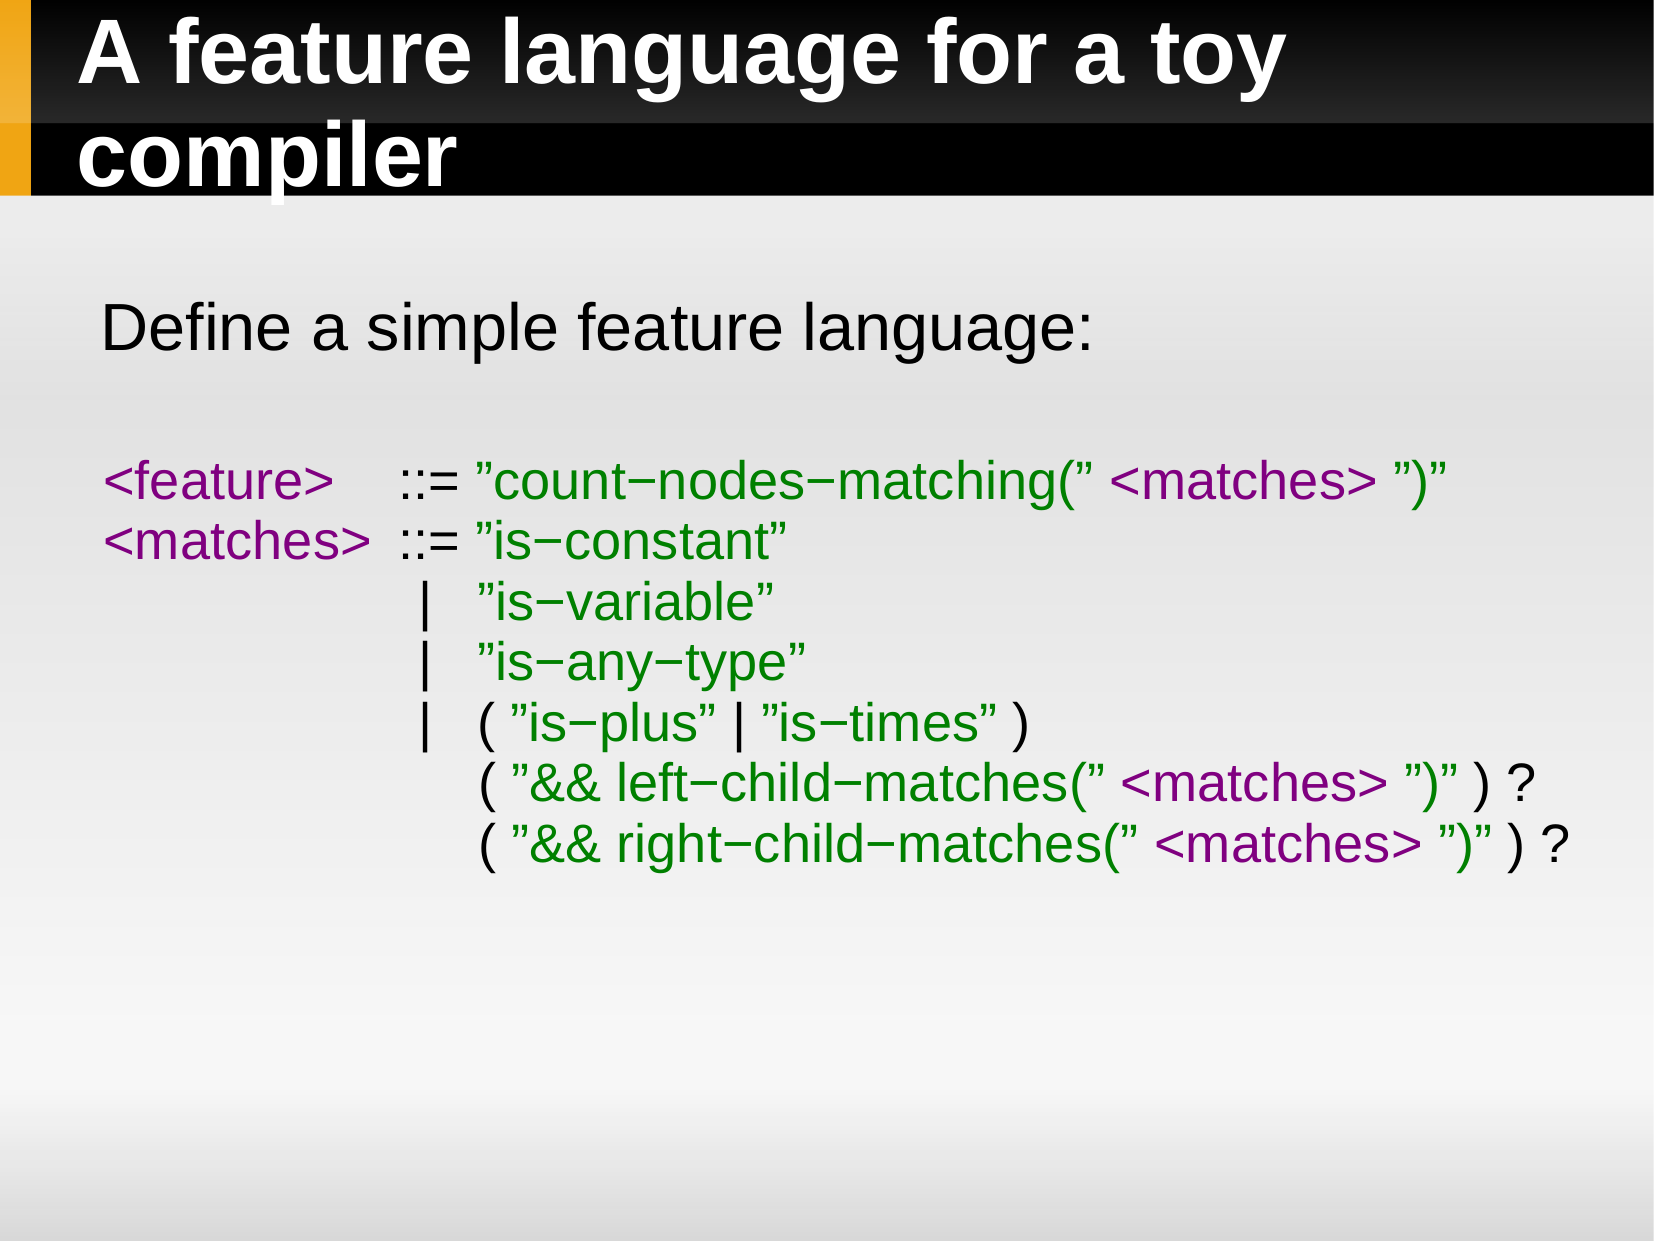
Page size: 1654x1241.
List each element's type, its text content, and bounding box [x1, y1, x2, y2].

text_box <feature> ::= ”count−nodes−matching(” <matches> ”)” <matches> ::= ”is−constant” | ”is−variable” | ”is−any−type” | ( ”is−plus” | ”is−times” ) ( ”&& left−child−matches(” <matches> ”)” ) ? ( ”&& right−child−matches(” <matches> ”)” ) ? [88, 442, 1586, 942]
title A feature language for a toy compiler [76, 0, 1565, 208]
list Define a simple feature language: [82, 290, 1571, 384]
picture [0, 0, 1654, 1241]
